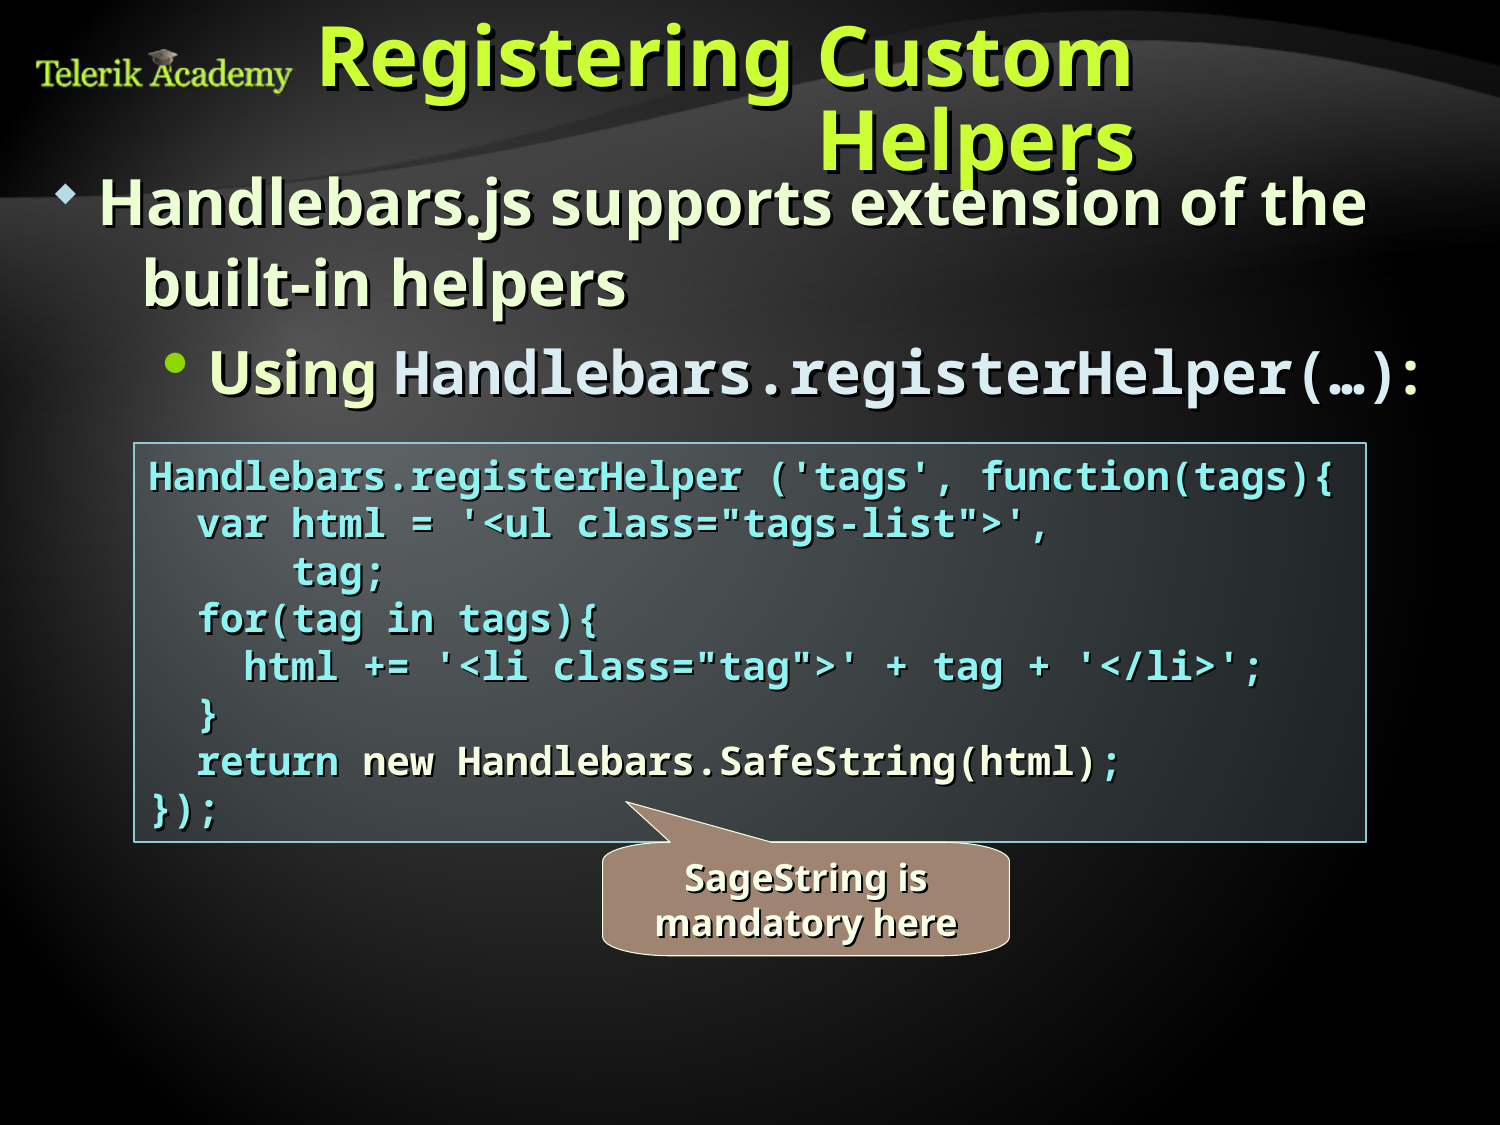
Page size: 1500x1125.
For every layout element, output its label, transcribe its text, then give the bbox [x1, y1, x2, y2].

list Handlebars.js supports extension of the built-in helpers Using Handlebars.registerHelper(…): [37, 149, 1463, 483]
text_box Handlebars.registerHelper ('tags', function(tags){ var html = '<ul class="tags-list">', tag; for(tag in tags){ html += '<li class="tag">' + tag + '</li>'; } return new Handlebars.SafeString(html); }); [133, 443, 1367, 843]
text_box SageString is mandatory here [602, 801, 1010, 956]
title Registering Custom Helpers [300, 12, 1463, 149]
